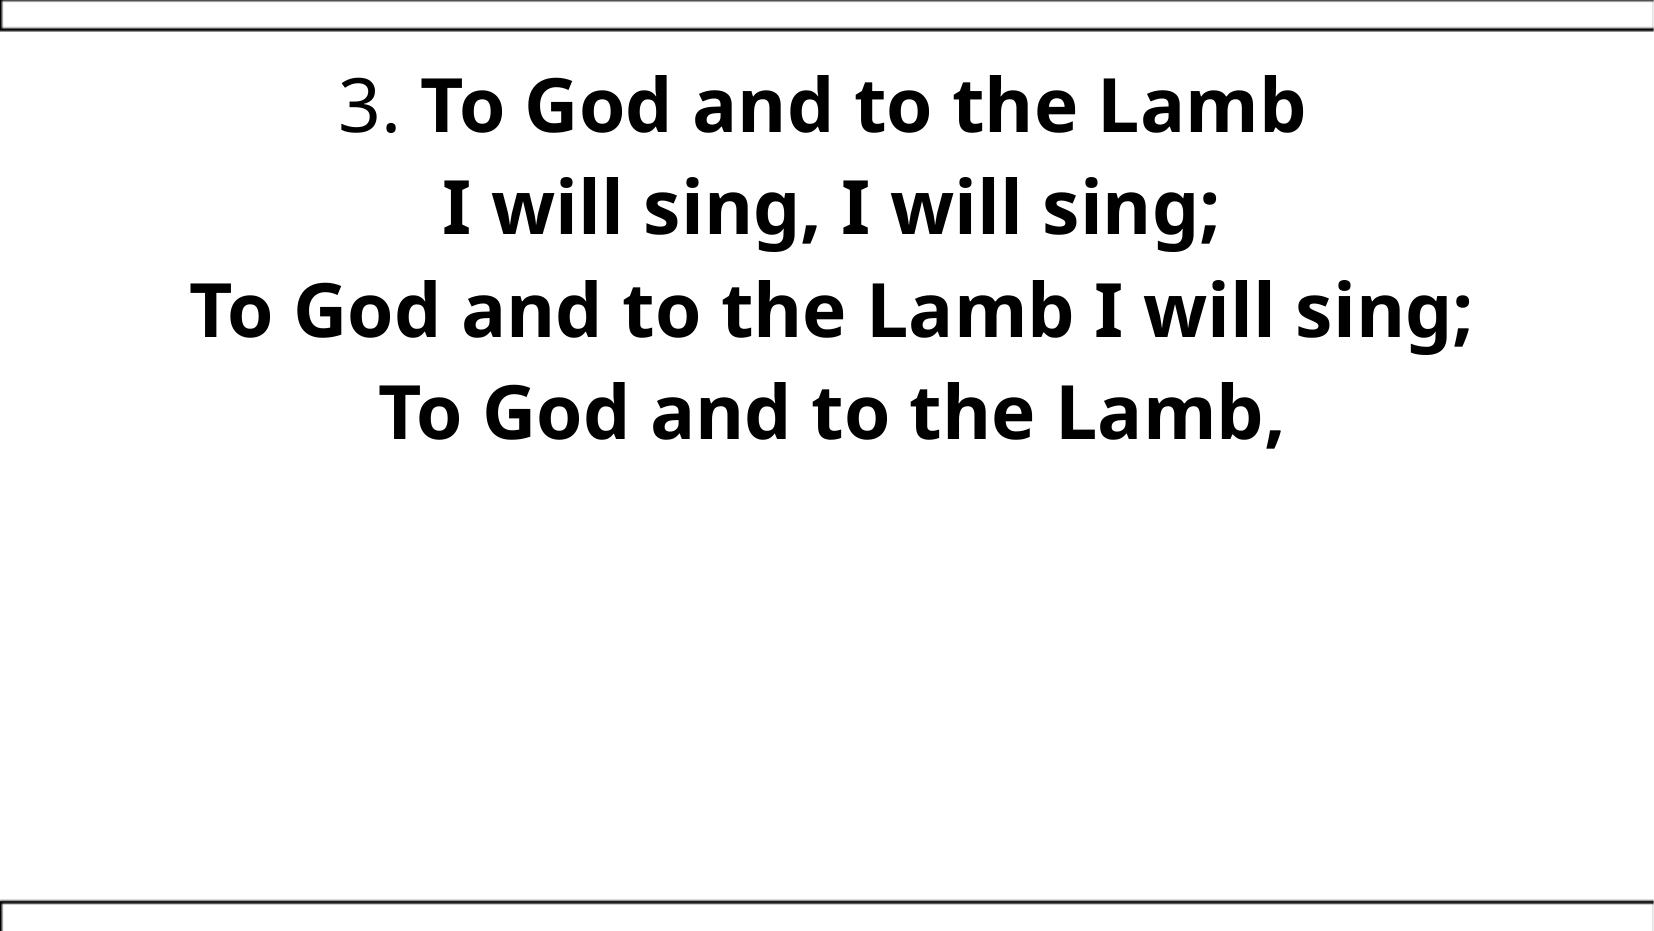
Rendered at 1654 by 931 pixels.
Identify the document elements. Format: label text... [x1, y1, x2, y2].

text_box 3. To God and to the Lamb I will sing, I will sing; To God and to the Lamb I will sing; To God and to the Lamb, [75, 45, 1591, 481]
picture [0, 0, 1654, 931]
